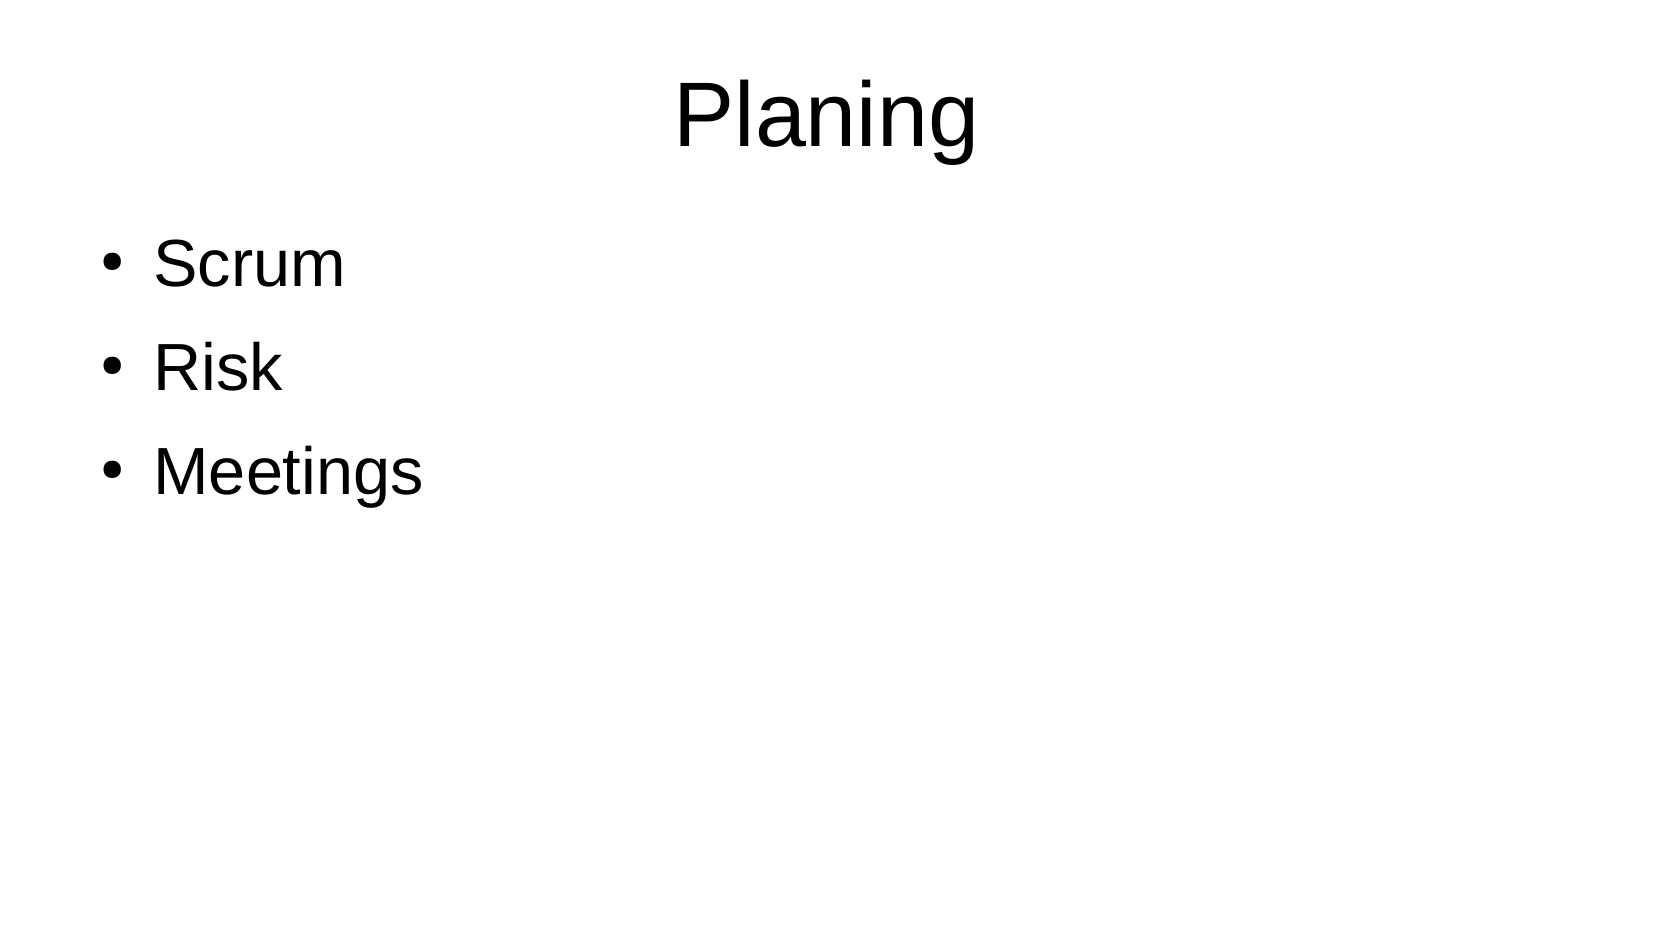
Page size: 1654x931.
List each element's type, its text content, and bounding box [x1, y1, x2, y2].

list Scrum Risk Meetings [82, 225, 1571, 766]
title Planing [82, 37, 1571, 193]
